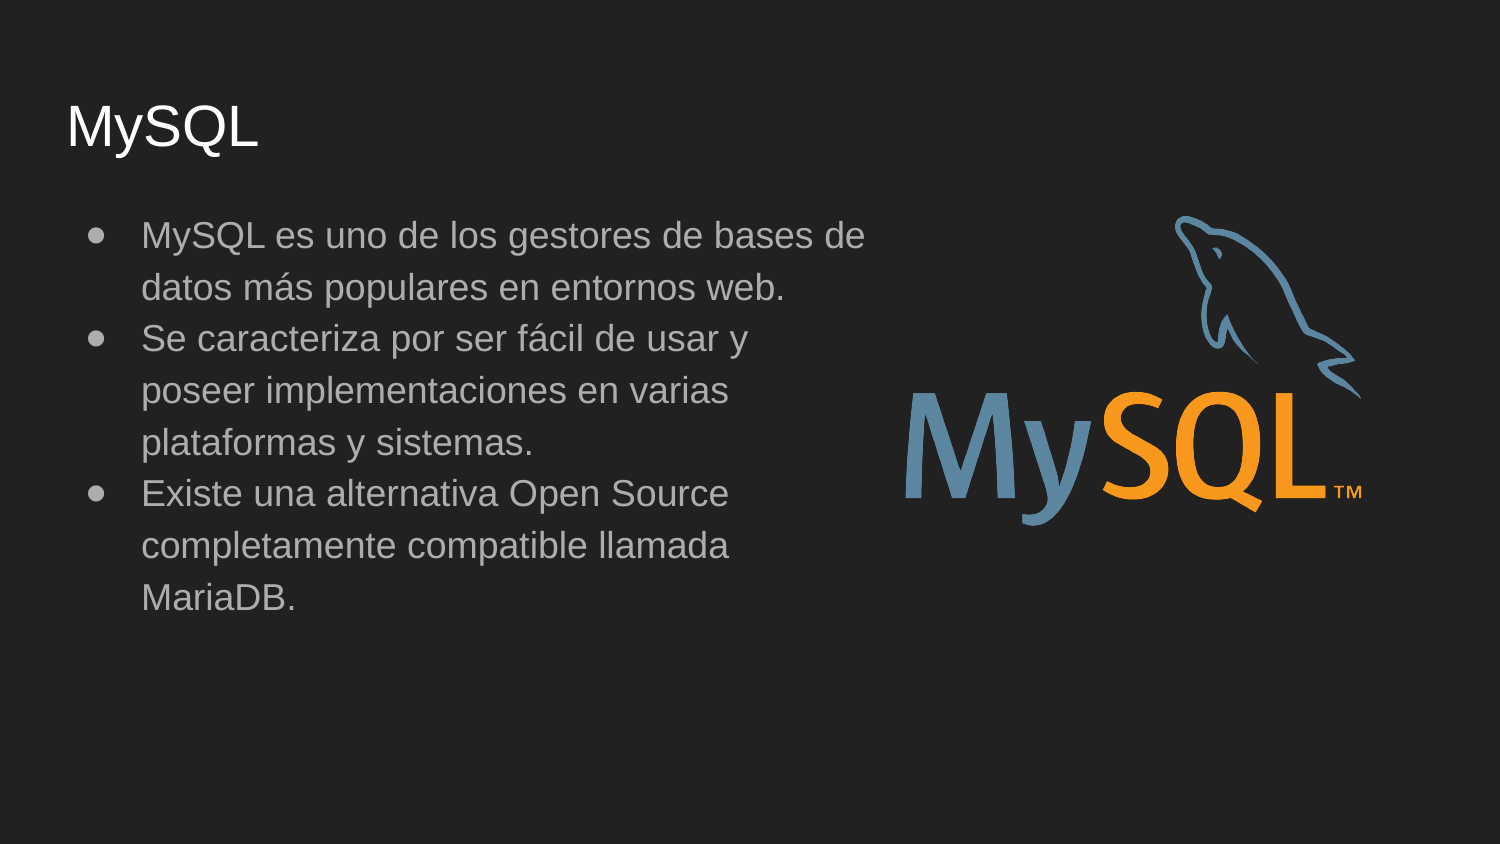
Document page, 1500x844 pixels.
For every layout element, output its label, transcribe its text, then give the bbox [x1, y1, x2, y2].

picture [816, 134, 1466, 586]
title MySQL [51, 72, 1449, 167]
list MySQL es uno de los gestores de bases de datos más populares en entornos web. Se caracteriza por ser fácil de usar y poseer implementaciones en varias plataformas y sistemas. Existe una alternativa Open Source completamente compatible llamada MariaDB. [51, 189, 886, 750]
